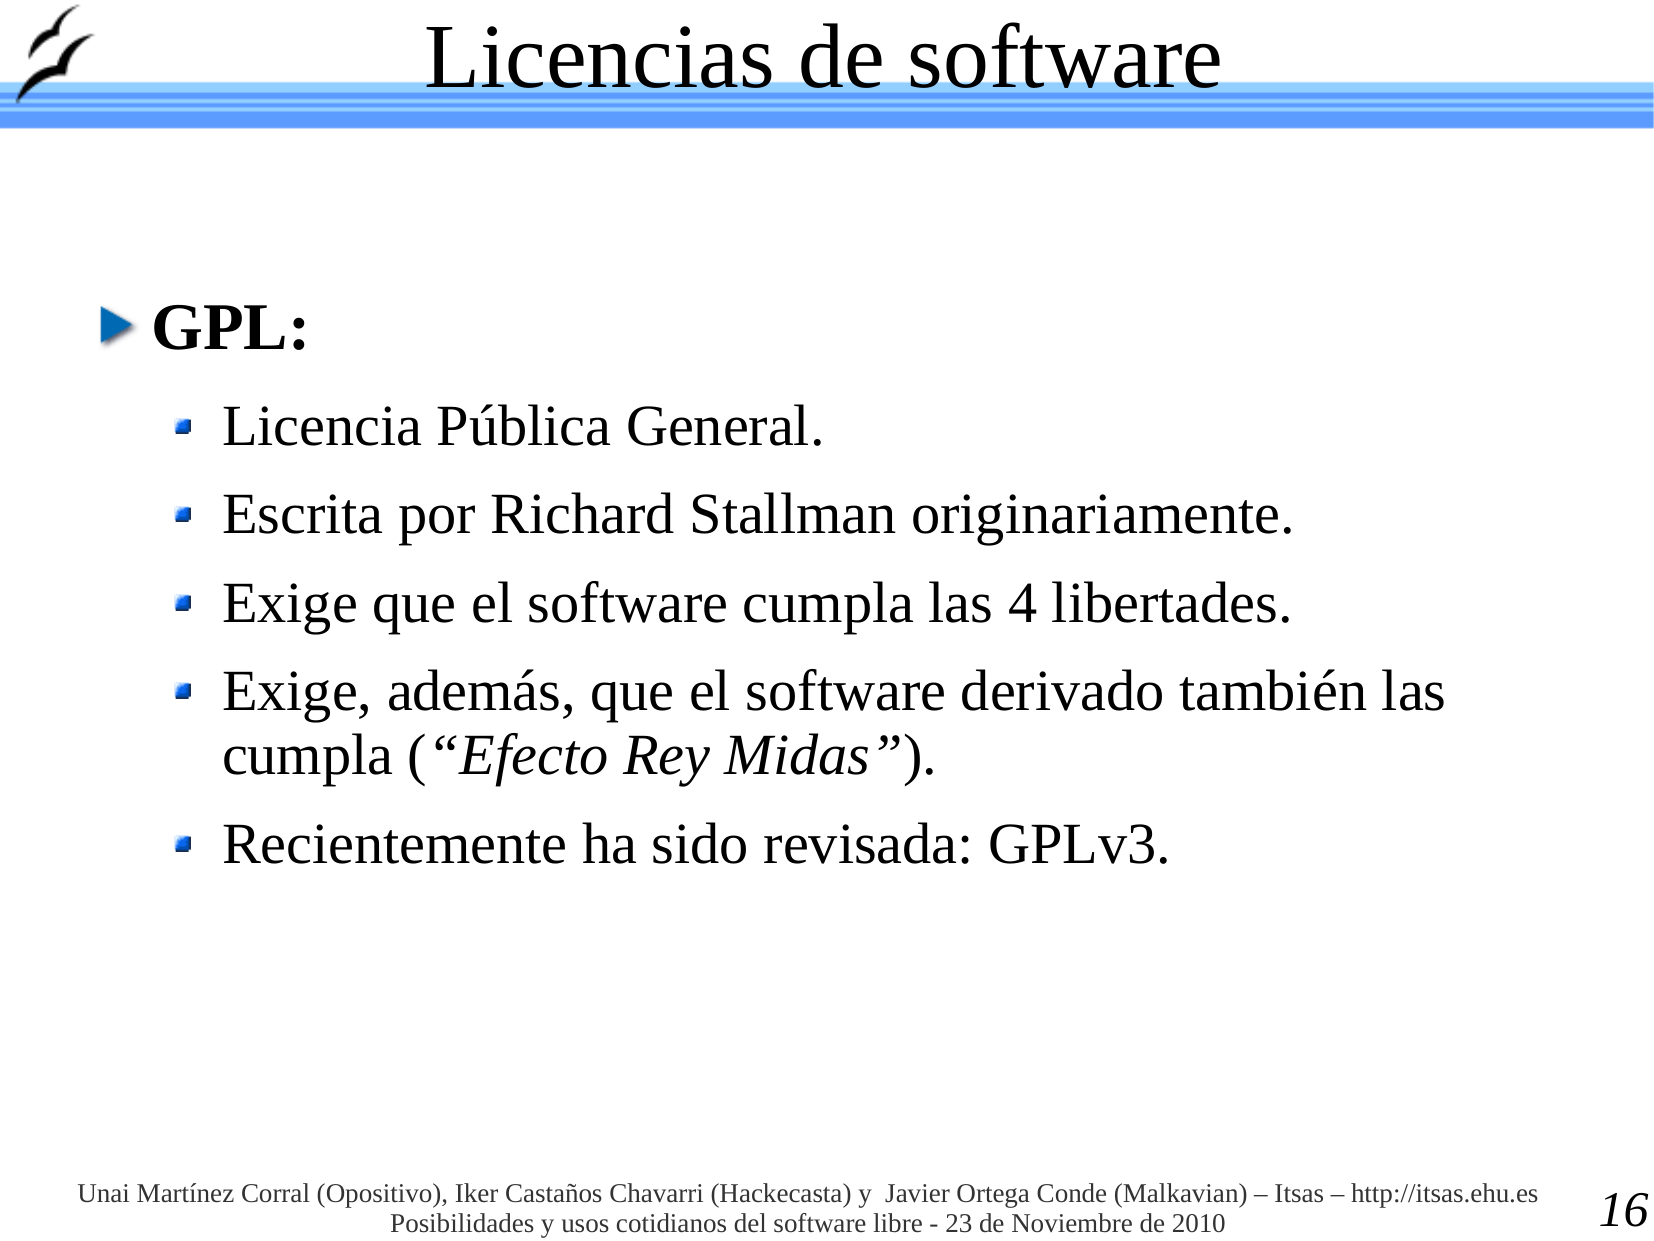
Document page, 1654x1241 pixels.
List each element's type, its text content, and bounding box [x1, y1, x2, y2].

picture [0, 0, 1654, 133]
list GPL: Licencia Pública General. Escrita por Richard Stallman originariamente. Exige que el software cumpla las 4 libertades. Exige, además, que el software derivado también las cumpla (“Efecto Rey Midas”). Recientemente ha sido revisada: GPLv3. [80, 290, 1569, 1094]
title Licencias de software [80, 0, 1569, 112]
